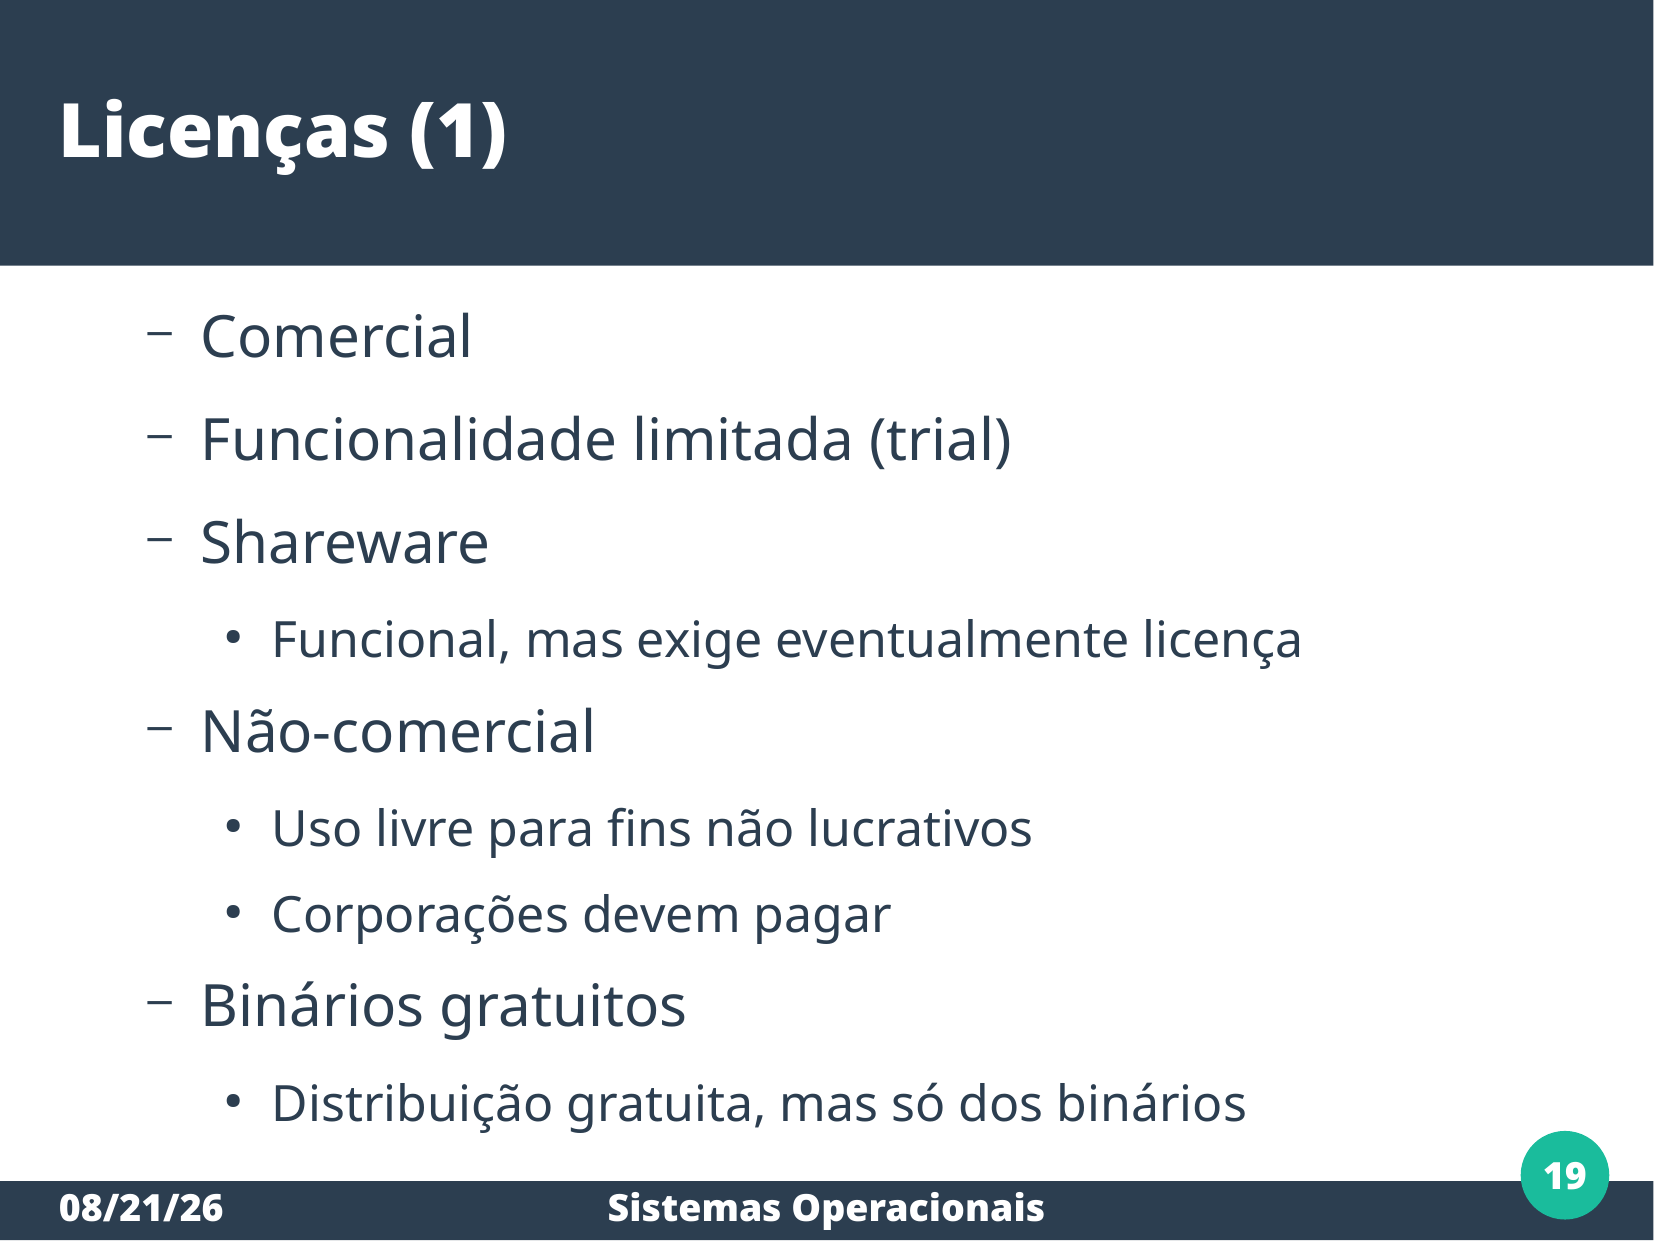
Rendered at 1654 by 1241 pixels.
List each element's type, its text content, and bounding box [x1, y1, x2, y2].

title Licenças (1) [59, 49, 1595, 207]
list Comercial Funcionalidade limitada (trial) Shareware Funcional, mas exige eventualmente licença Não-comercial Uso livre para fins não lucrativos Corporações devem pagar Binários gratuitos Distribuição gratuita, mas só dos binários [59, 295, 1595, 1188]
